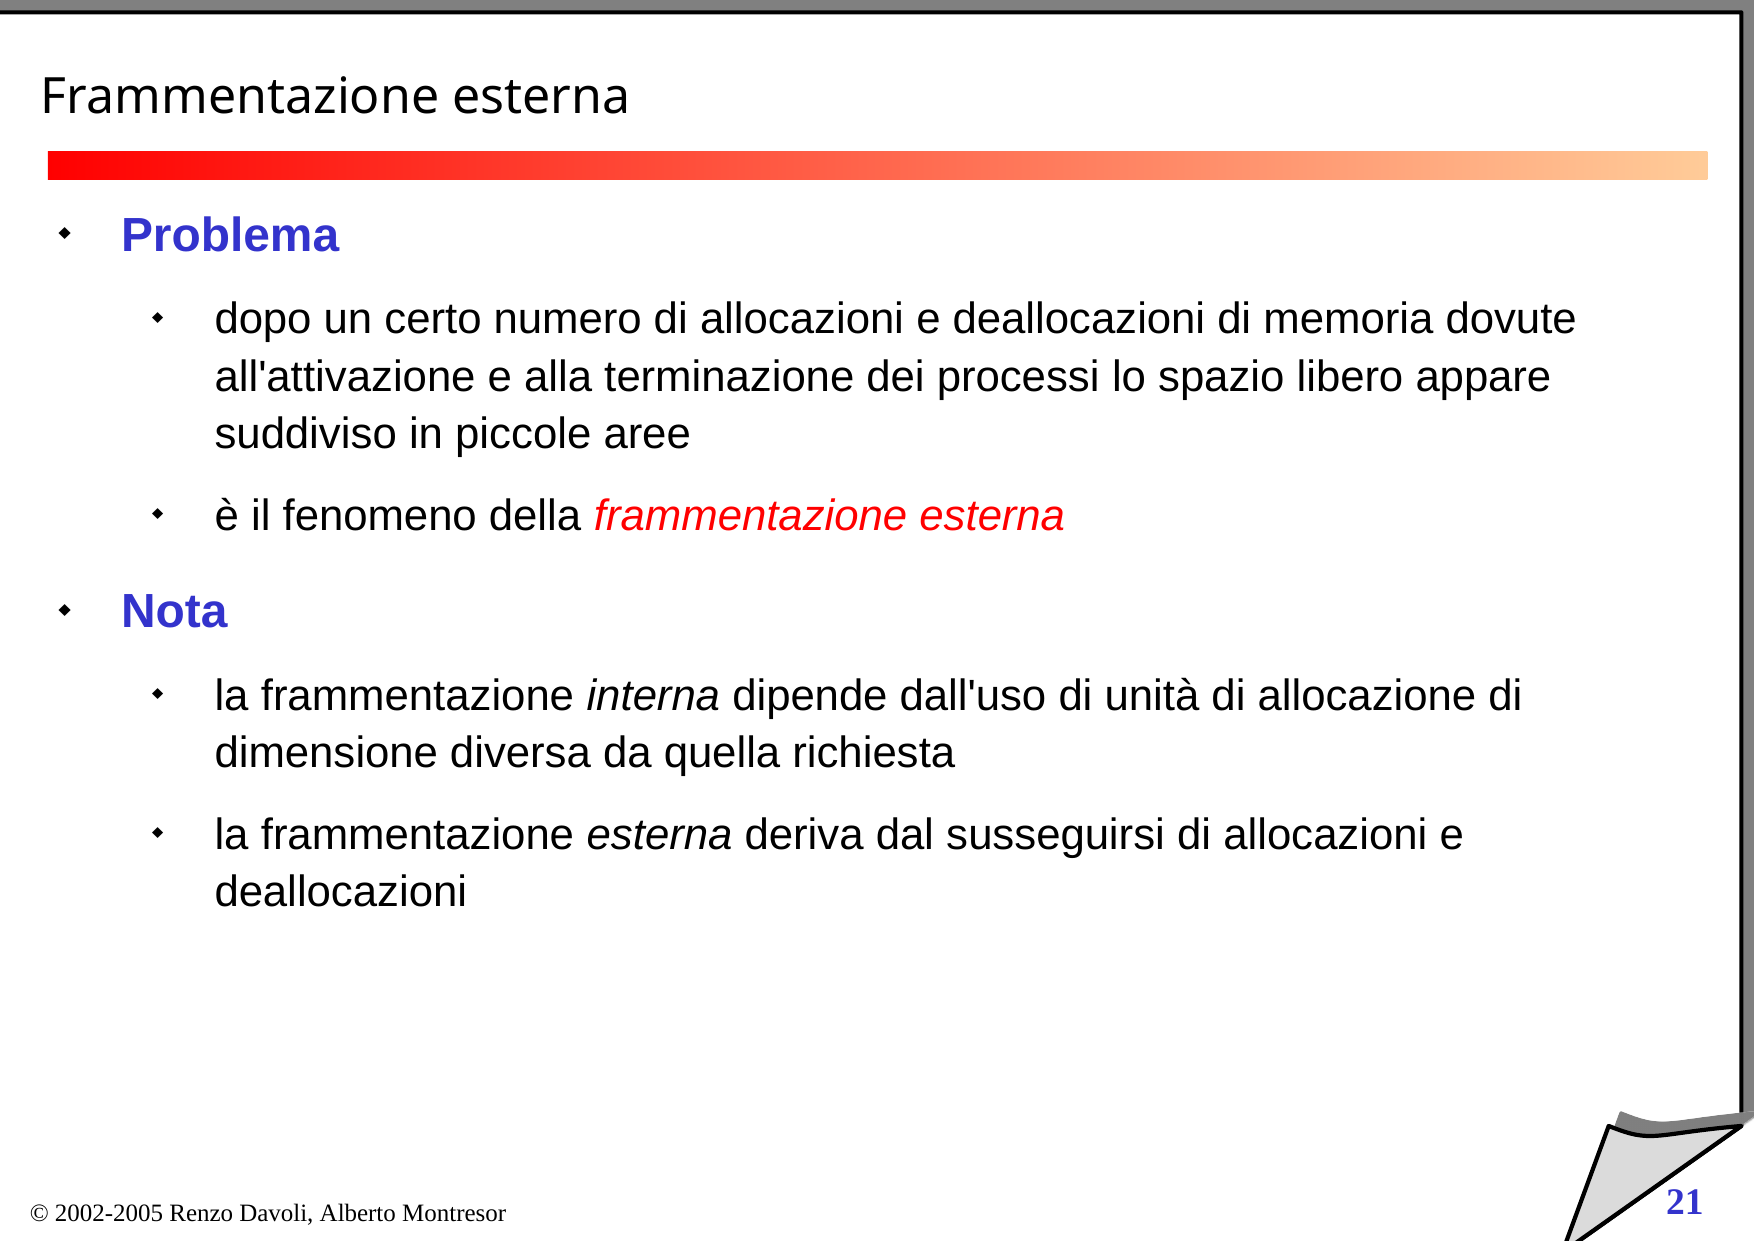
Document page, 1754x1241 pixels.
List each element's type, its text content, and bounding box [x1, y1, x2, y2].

list Problema dopo un certo numero di allocazioni e deallocazioni di memoria dovute all'attivazione e alla terminazione dei processi lo spazio libero appare suddiviso in piccole aree è il fenomeno della frammentazione esterna Nota la frammentazione interna dipende dall'uso di unità di allocazione di dimensione diversa da quella richiesta la frammentazione esterna deriva dal susseguirsi di allocazioni e deallocazioni [58, 206, 1696, 988]
title Frammentazione esterna [40, 49, 1714, 144]
